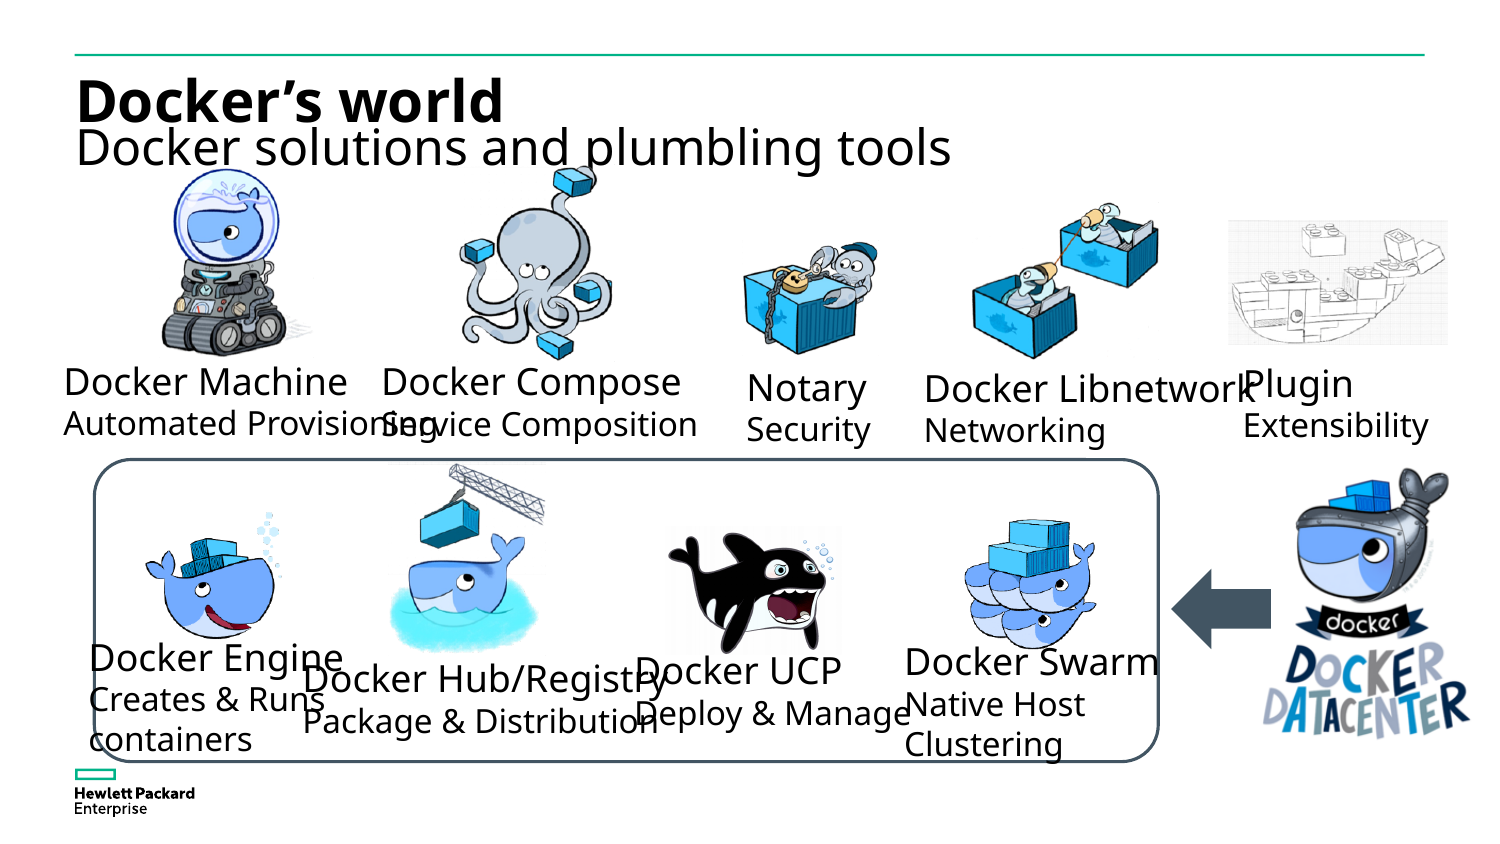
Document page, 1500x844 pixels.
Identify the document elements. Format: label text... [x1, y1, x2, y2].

picture [388, 462, 546, 655]
picture [1246, 459, 1486, 750]
picture [665, 526, 842, 655]
text_box [1173, 572, 1270, 646]
text_box Docker Machine Automated Provisioning [63, 357, 381, 443]
text_box Plugin Extensibility [1242, 359, 1430, 445]
title Docker’s world [74, 64, 1425, 114]
picture [457, 164, 615, 357]
picture [946, 495, 1118, 664]
picture [742, 240, 879, 356]
text_box Docker Compose Service Composition [381, 357, 699, 443]
text_box Docker Engine Creates & Runs containers [88, 633, 345, 759]
picture [1228, 220, 1448, 345]
text_box Notary Security [746, 363, 872, 449]
text_box Docker UCP Deploy & Manage [634, 647, 904, 733]
picture [138, 506, 288, 655]
text_box Docker Hub/Registry Package & Distribution [302, 655, 669, 741]
text_box Docker Libnetwork Networking [923, 364, 1257, 450]
picture [159, 166, 314, 357]
picture [972, 202, 1159, 360]
text_box Docker Swarm Native Host Clustering [904, 638, 1161, 764]
list Docker solutions and plumbling tools [74, 114, 1425, 162]
